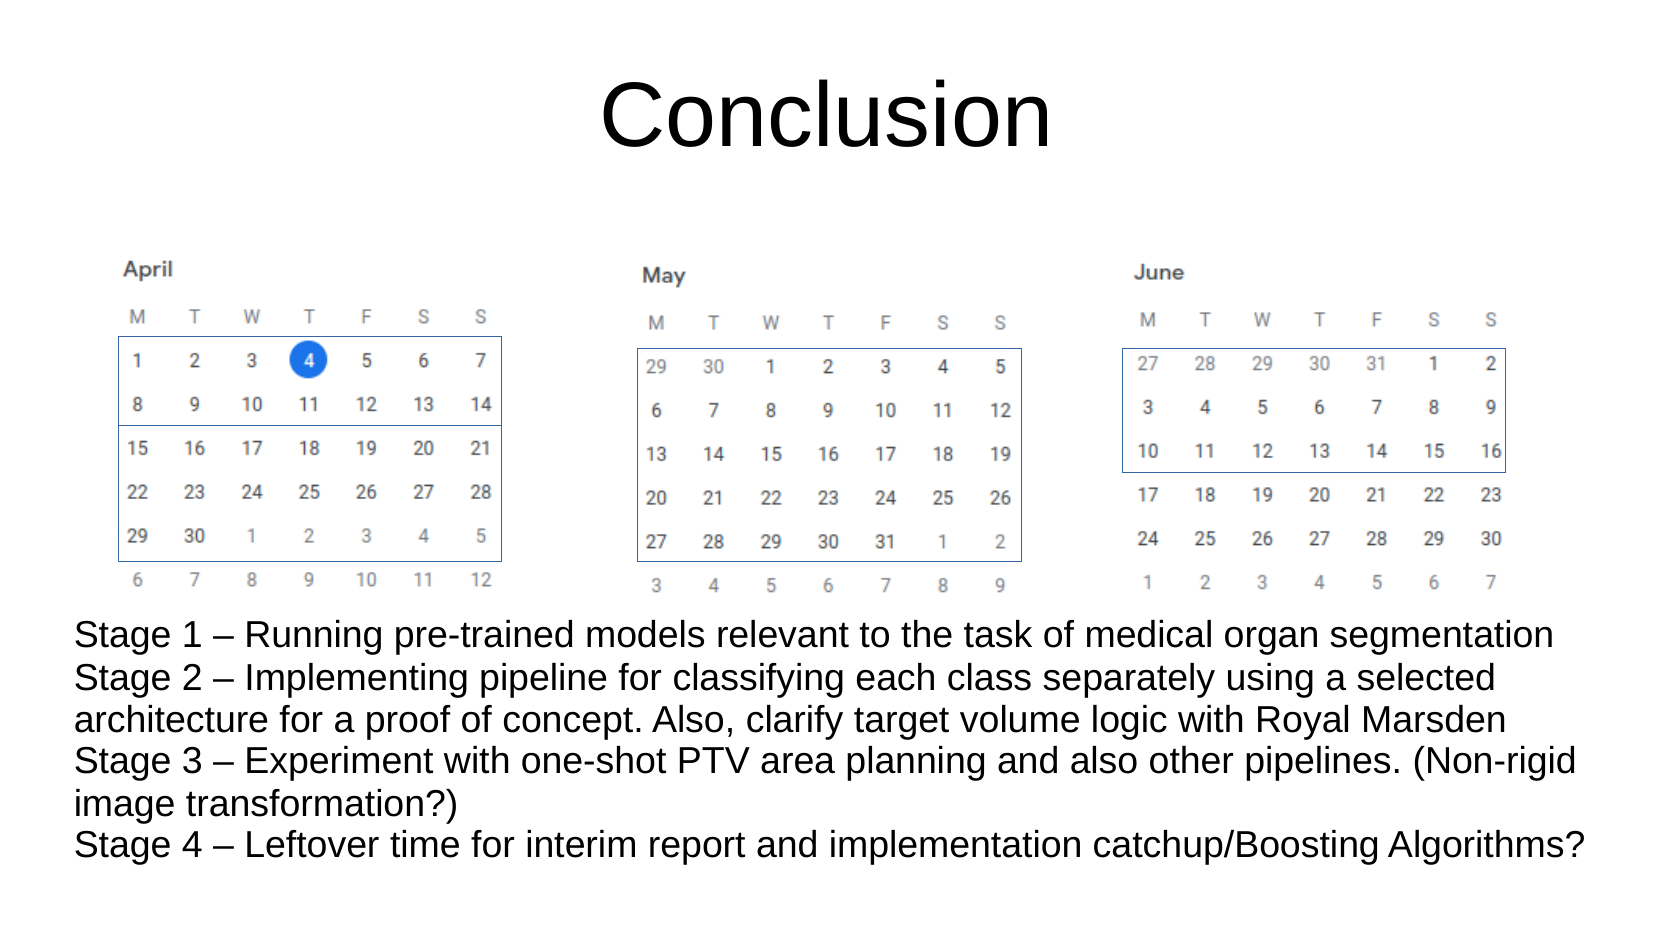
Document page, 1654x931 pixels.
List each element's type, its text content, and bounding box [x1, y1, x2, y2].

text_box Stage 1 – Running pre-trained models relevant to the task of medical organ segmentation Stage 2 – Implementing pipeline for classifying each class separately using a selected architecture for a proof of concept. Also, clarify target volume logic with Royal Marsden Stage 3 – Experiment with one-shot PTV area planning and also other pipelines. (Non-rigid image transformation?) Stage 4 – Leftover time for interim report and implementation catchup/Boosting Algorithms? [59, 606, 1625, 916]
title Conclusion [82, 37, 1571, 193]
picture [1123, 349, 1505, 472]
picture [88, 236, 545, 606]
picture [617, 236, 1034, 606]
picture [1122, 236, 1538, 606]
